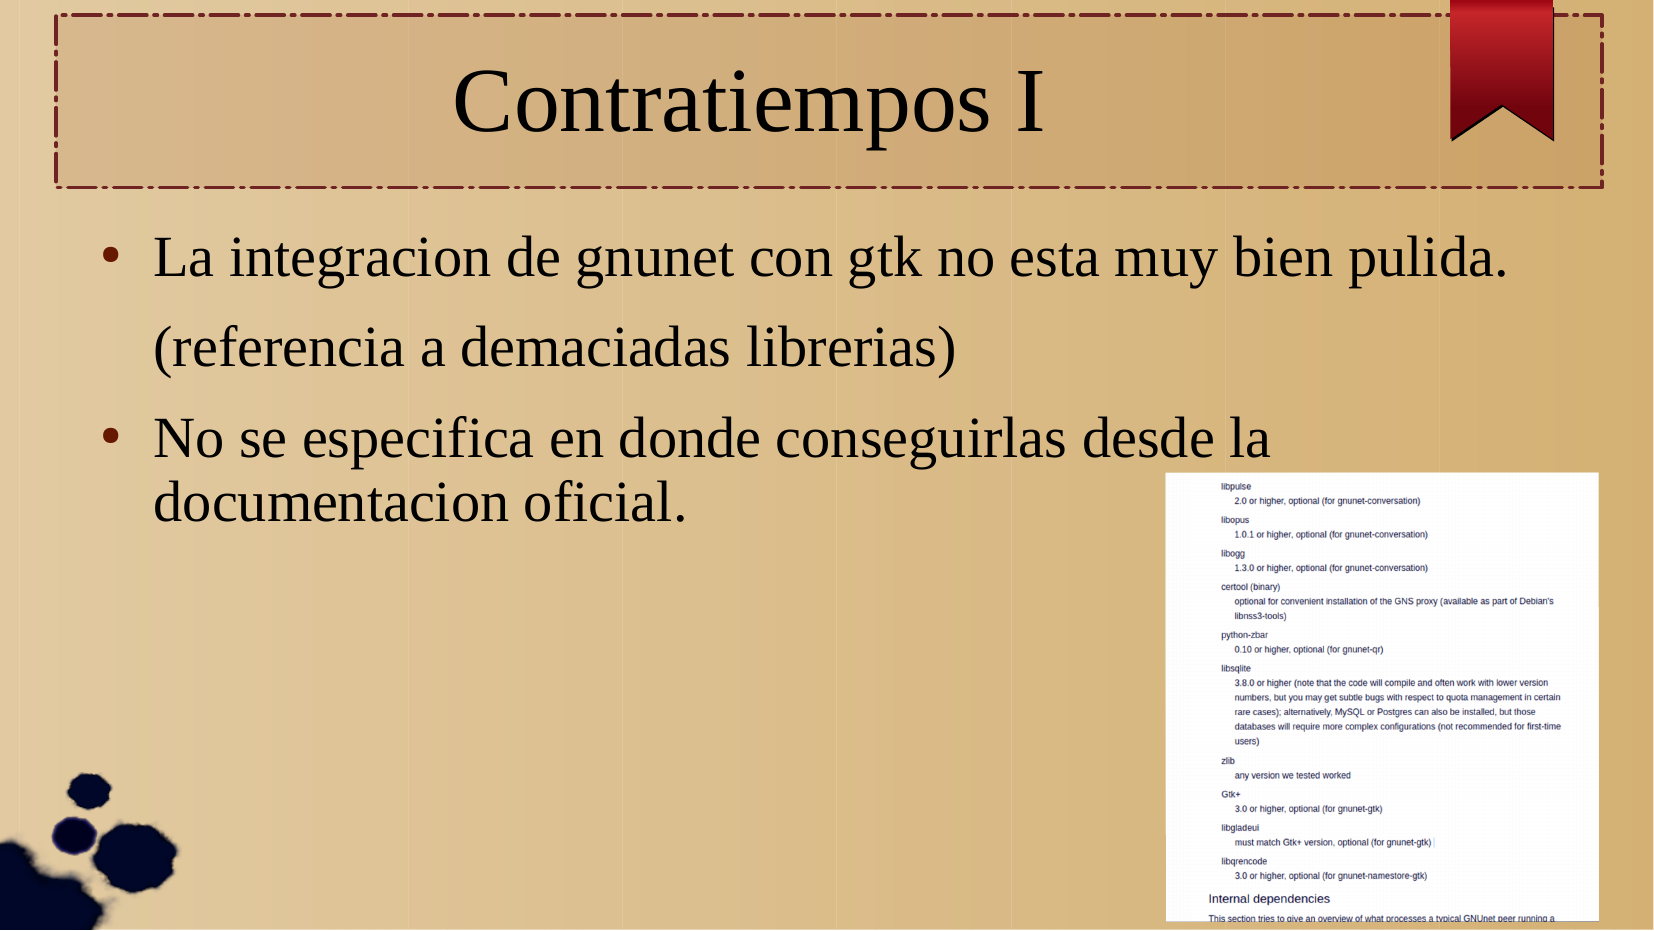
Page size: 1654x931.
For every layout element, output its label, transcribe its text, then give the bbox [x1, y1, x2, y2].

title Contratiempos I [59, 11, 1441, 189]
picture [1165, 472, 1599, 922]
list La integracion de gnunet con gtk no esta muy bien pulida. (referencia a demaciadas librerias) No se especifica en donde conseguirlas desde la documentacion oficial. [82, 224, 1571, 764]
